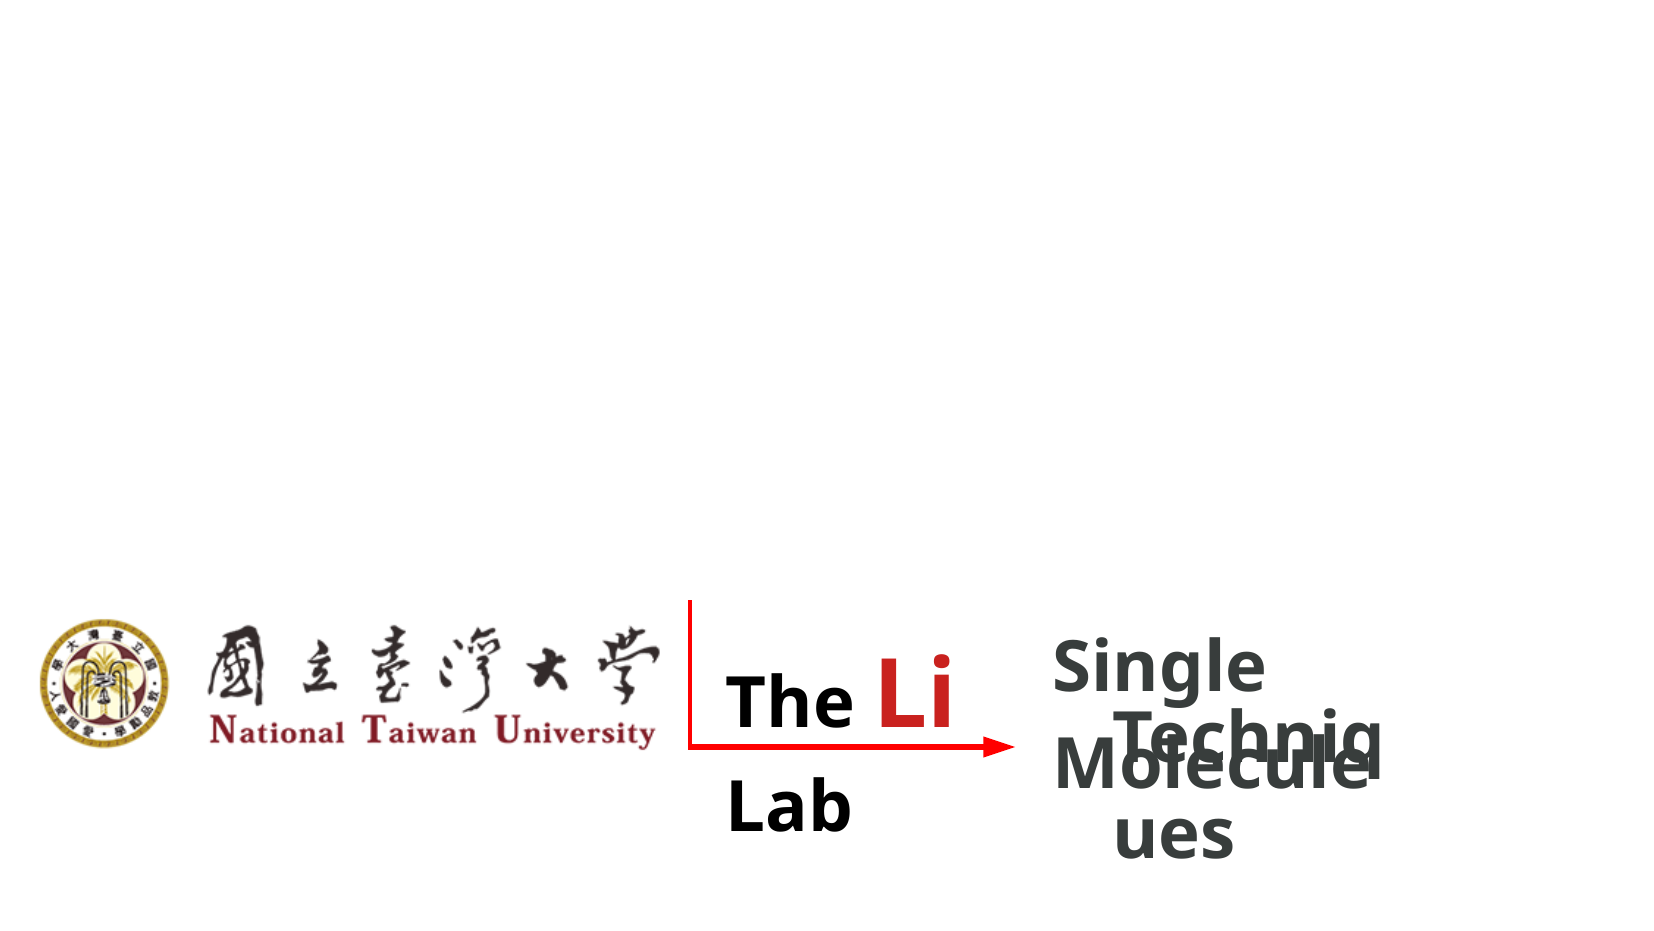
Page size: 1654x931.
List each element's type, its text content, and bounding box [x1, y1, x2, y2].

picture [30, 610, 676, 766]
text_box The Li Lab [711, 618, 1051, 741]
text_box Single Molecule [1037, 608, 1473, 695]
text_box Techniques [1097, 679, 1413, 765]
